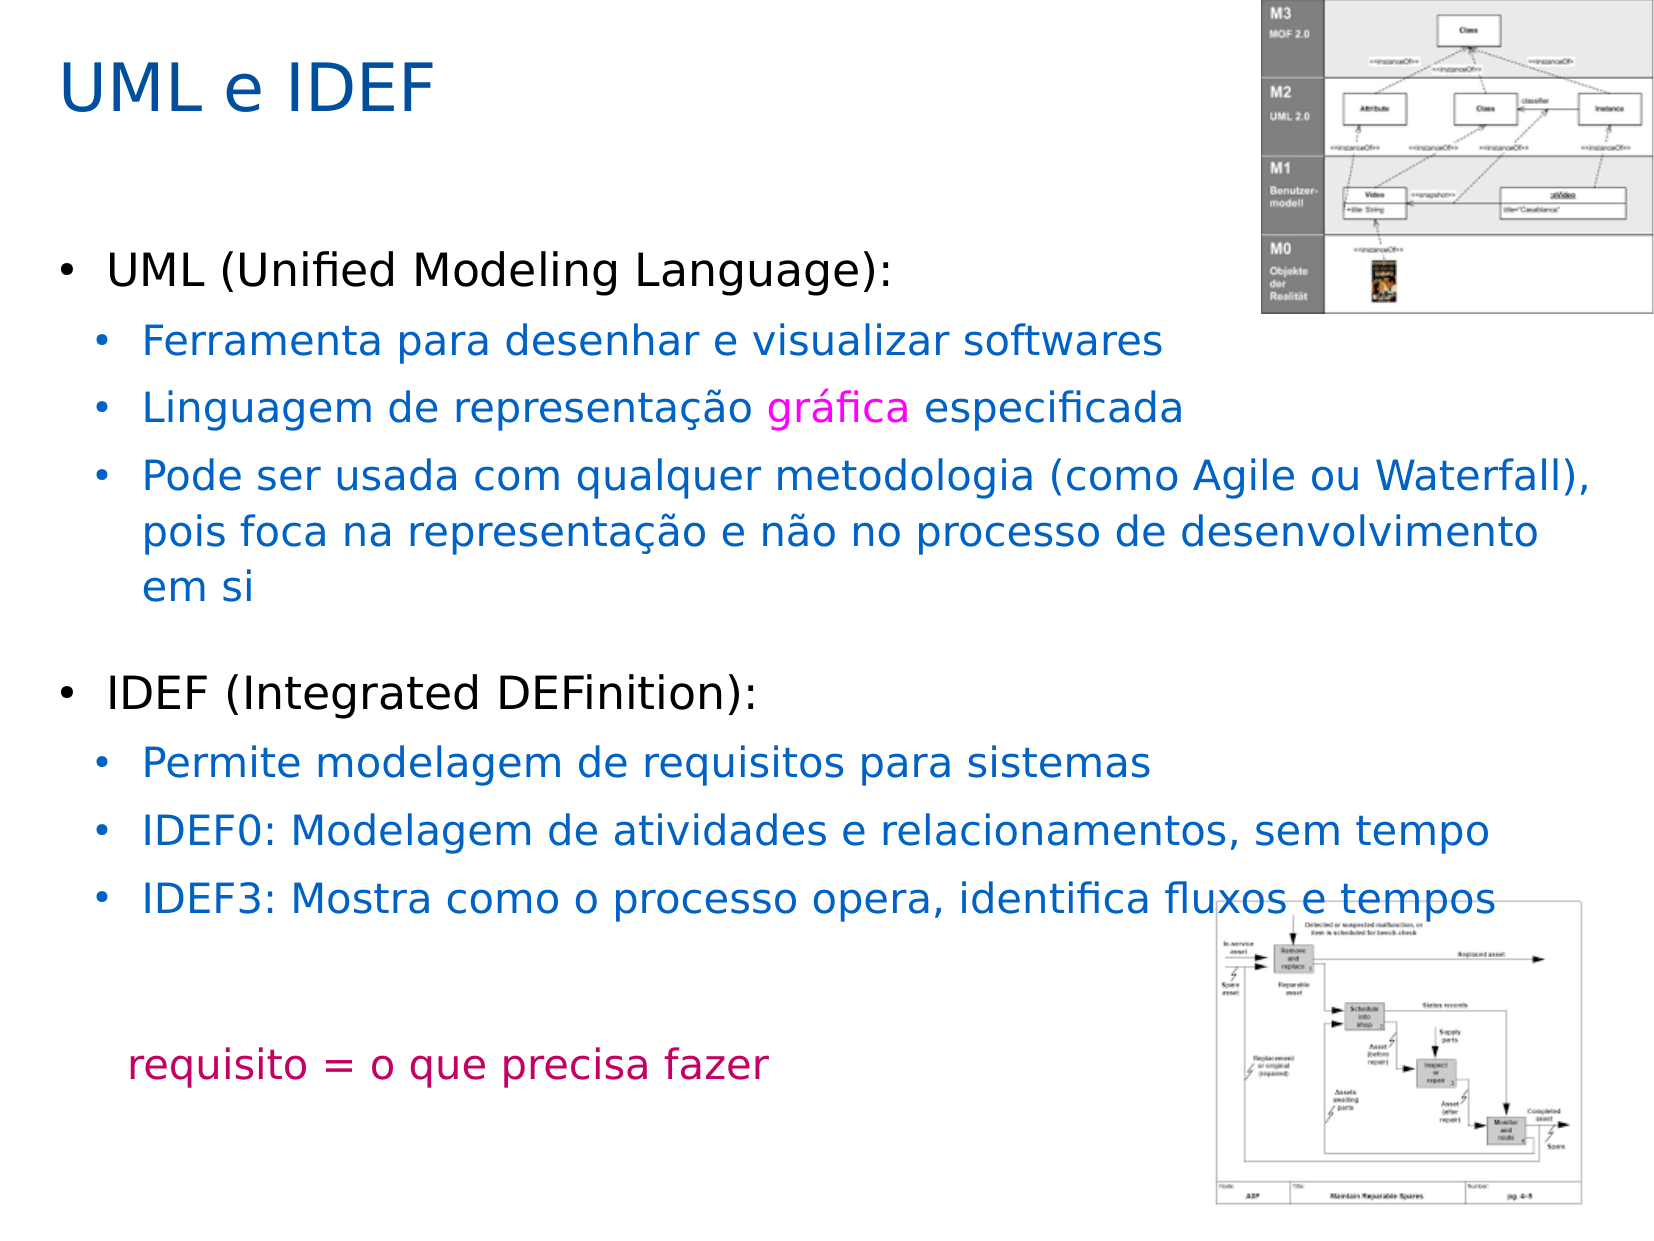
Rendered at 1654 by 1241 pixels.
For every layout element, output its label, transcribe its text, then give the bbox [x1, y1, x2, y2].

text_box requisito = o que precisa fazer [112, 1033, 902, 1211]
title UML e IDEF [59, 29, 1506, 148]
list UML (Unified Modeling Language): Ferramenta para desenhar e visualizar softwares Linguagem de representação gráfica especificada Pode ser usada com qualquer metodologia (como Agile ou Waterfall), pois foca na representação e não no processo de desenvolvimento em si IDEF (Integrated DEFinition): Permite modelagem de requisitos para sistemas IDEF0: Modelagem de atividades e relacionamentos, sem tempo IDEF3: Mostra como o processo opera, identifica fluxos e tempos [59, 236, 1595, 1211]
picture [1261, 0, 1654, 314]
